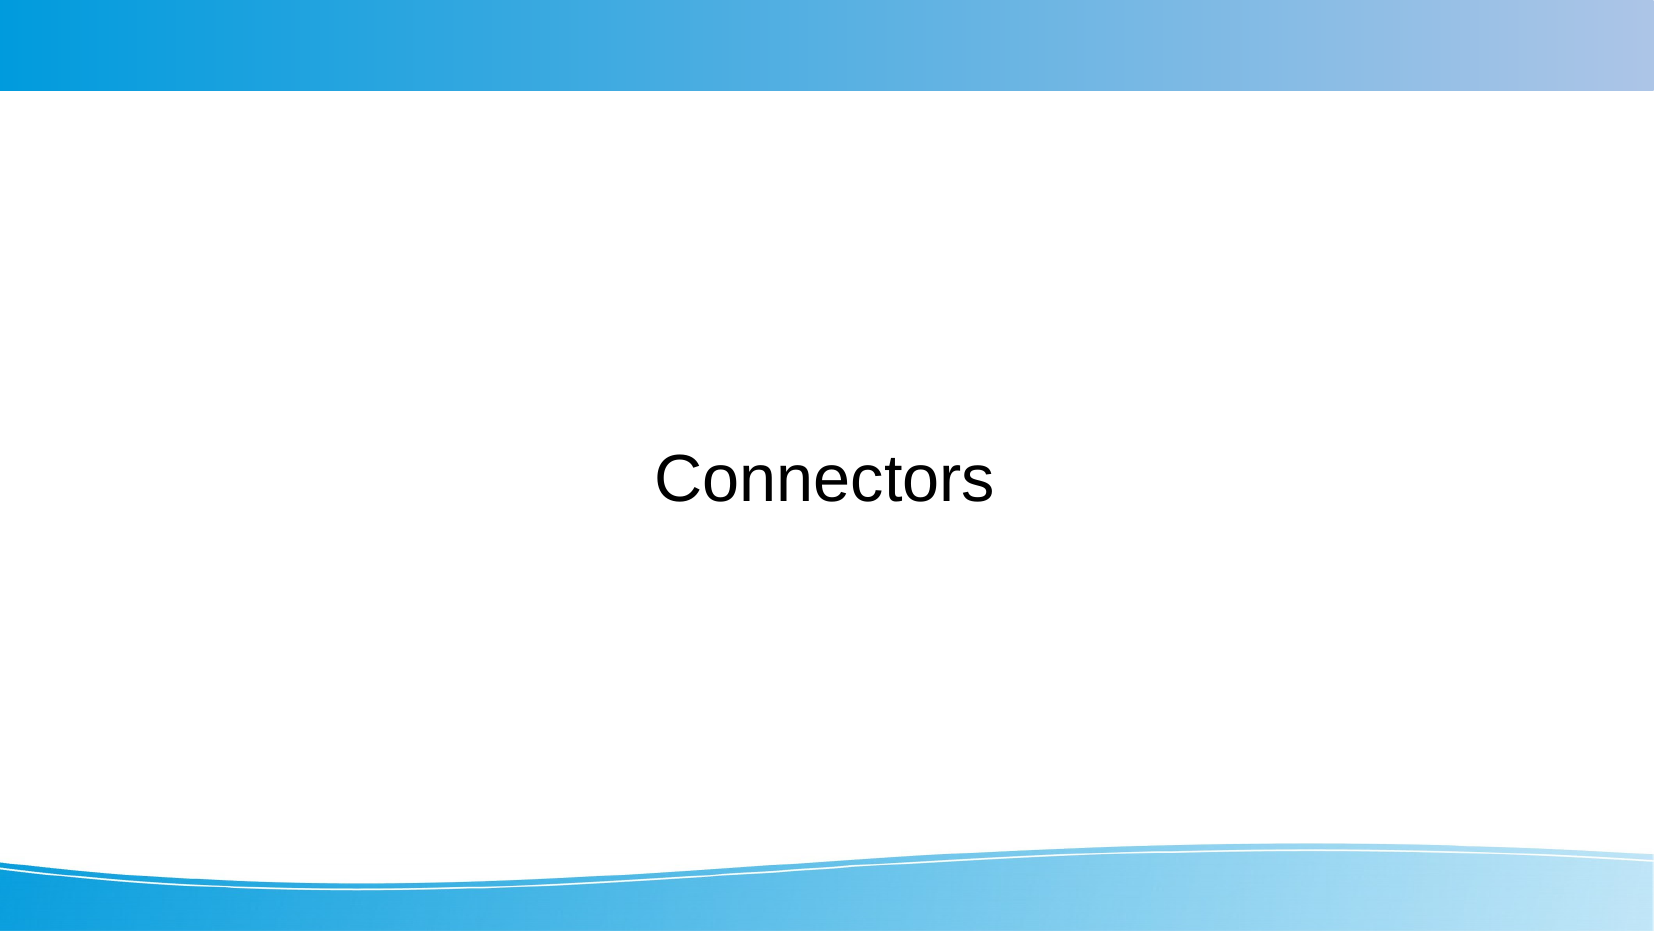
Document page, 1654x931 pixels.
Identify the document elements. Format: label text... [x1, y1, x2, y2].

picture [0, 843, 1654, 931]
subtitle Connectors [60, 123, 1591, 833]
